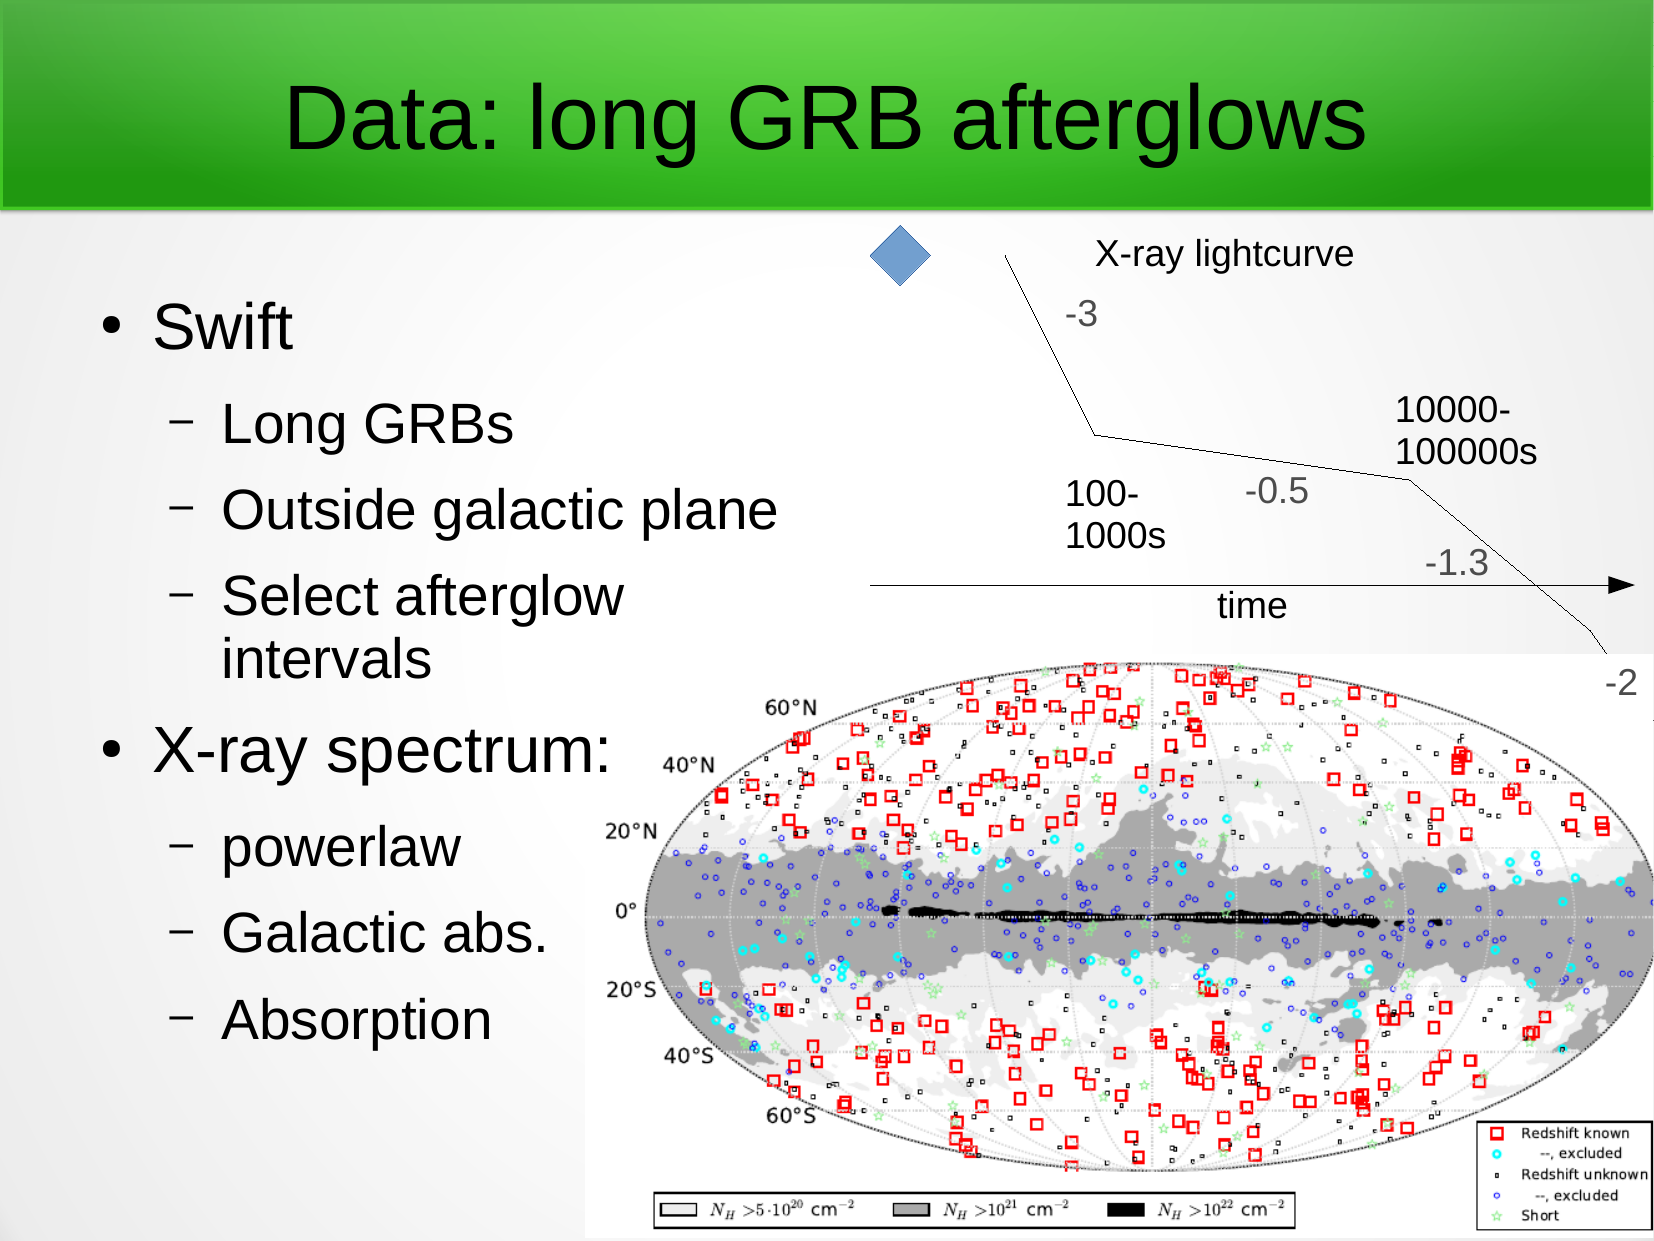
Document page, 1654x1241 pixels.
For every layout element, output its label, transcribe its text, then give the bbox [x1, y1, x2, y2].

text_box -3 [1050, 285, 1156, 342]
text_box 100-1000s [1050, 465, 1201, 564]
text_box [870, 225, 931, 286]
text_box -0.5 [1230, 462, 1351, 520]
text_box -1.3 [1410, 534, 1546, 717]
list Swift Long GRBs Outside galactic plane Select afterglow intervals X-ray spectrum: powerlaw Galactic abs. Absorption [82, 290, 841, 1057]
text_box -2 [1590, 654, 1654, 754]
title Data: long GRB afterglows [82, 47, 1571, 189]
picture [585, 654, 1654, 1238]
text_box X-ray lightcurve [1080, 225, 1561, 282]
text_box 10000-100000s [1380, 381, 1591, 522]
